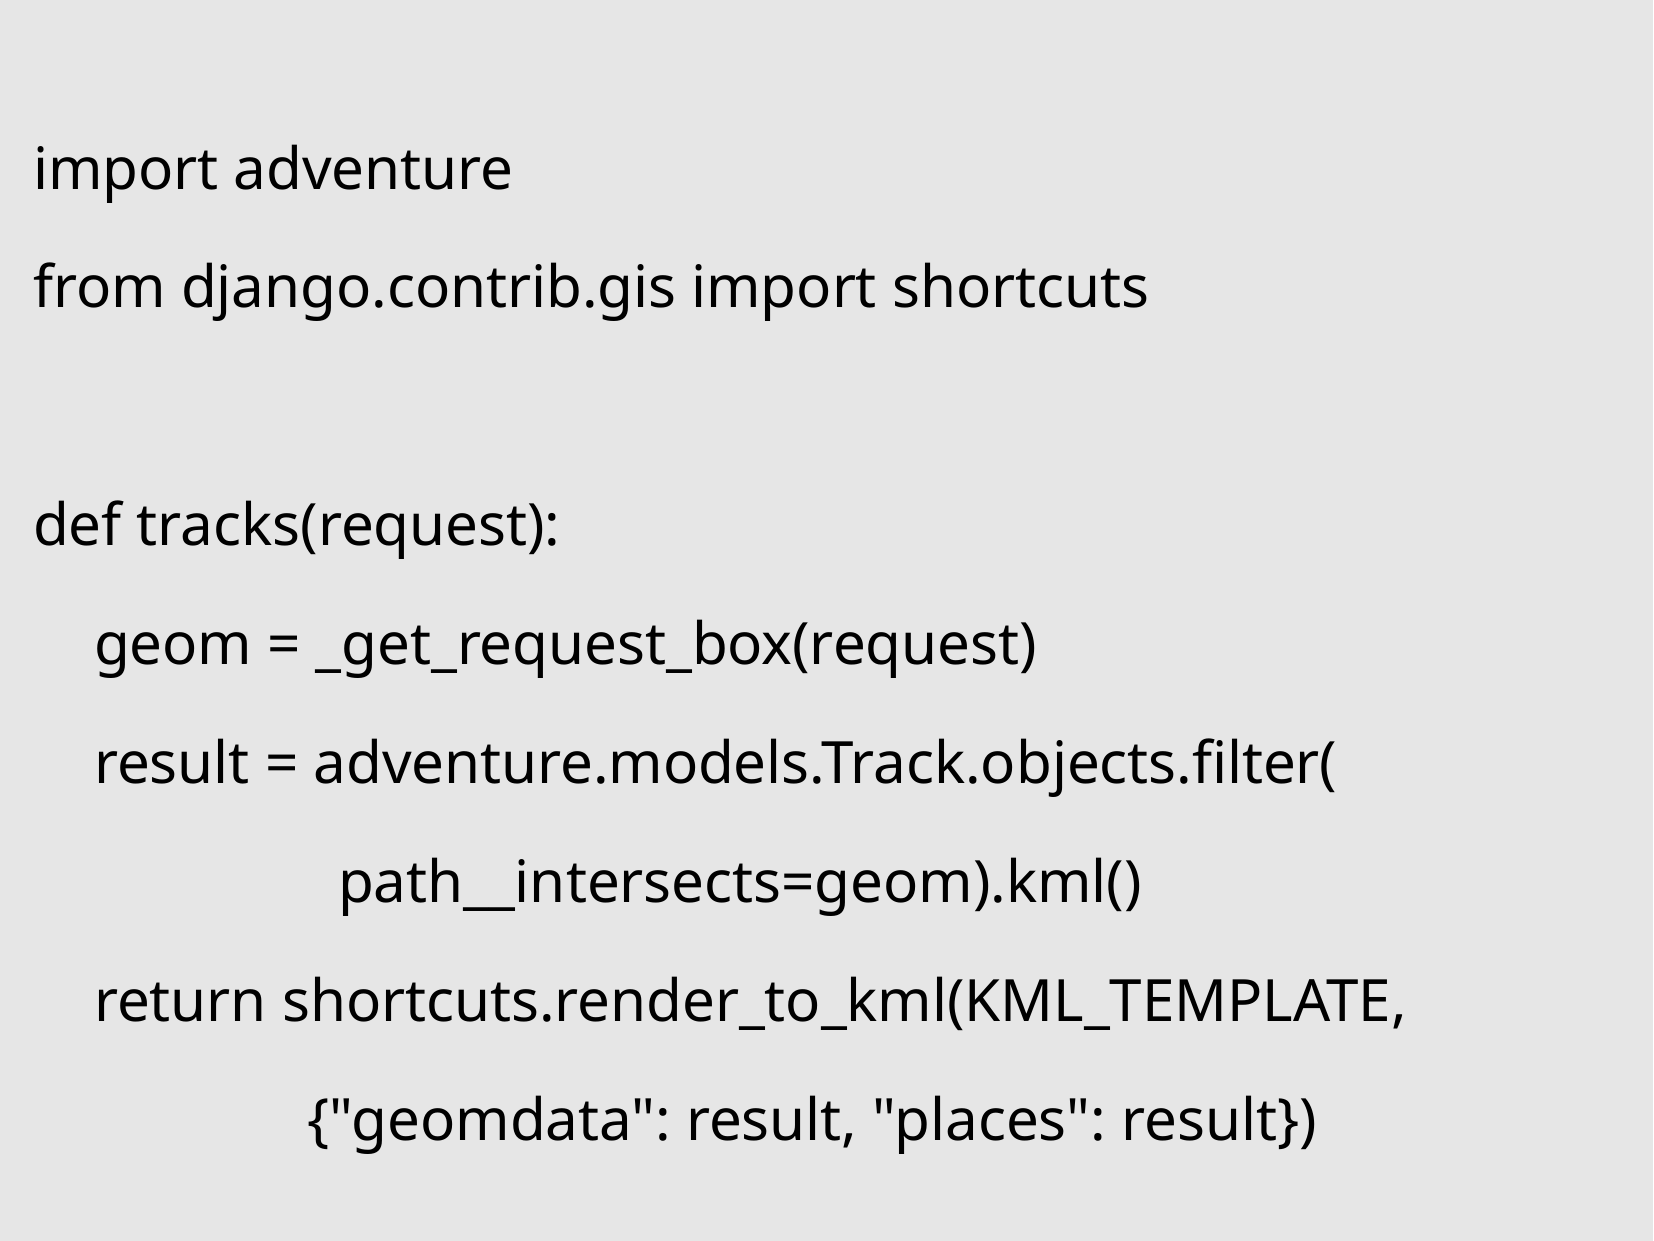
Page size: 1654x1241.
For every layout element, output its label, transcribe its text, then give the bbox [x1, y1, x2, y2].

text_box import adventure from django.contrib.gis import shortcuts def tracks(request): geom = _get_request_box(request) result = adventure.models.Track.objects.filter( path__intersects=geom).kml() return shortcuts.render_to_kml(KML_TEMPLATE, {"geomdata": result, "places": result}) [18, 79, 1653, 976]
